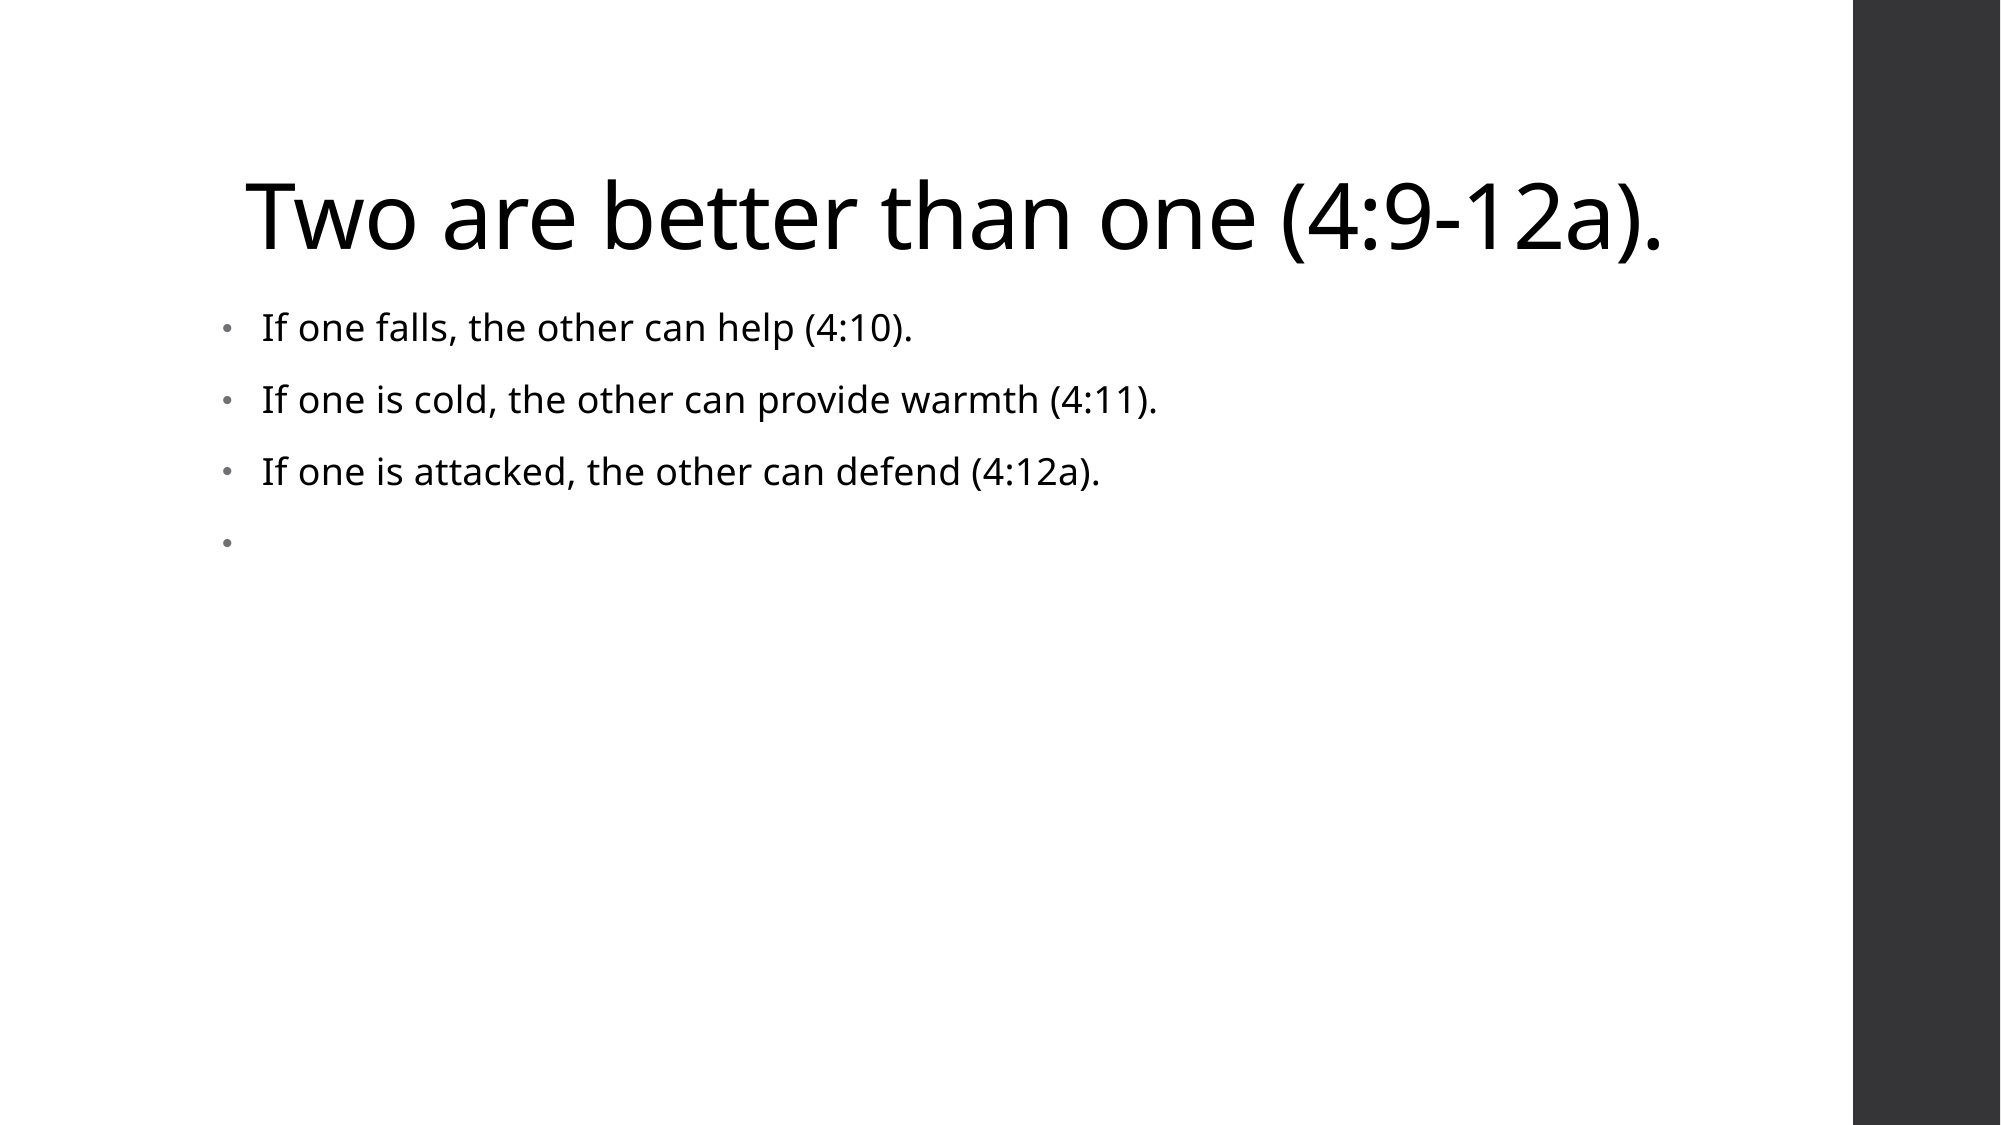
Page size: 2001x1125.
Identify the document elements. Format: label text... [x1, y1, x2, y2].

title Two are better than one (4:9-12a). [206, 60, 1797, 278]
list If one falls, the other can help (4:10). If one is cold, the other can provide warmth (4:11). If one is attacked, the other can defend (4:12a). [206, 299, 1617, 1014]
